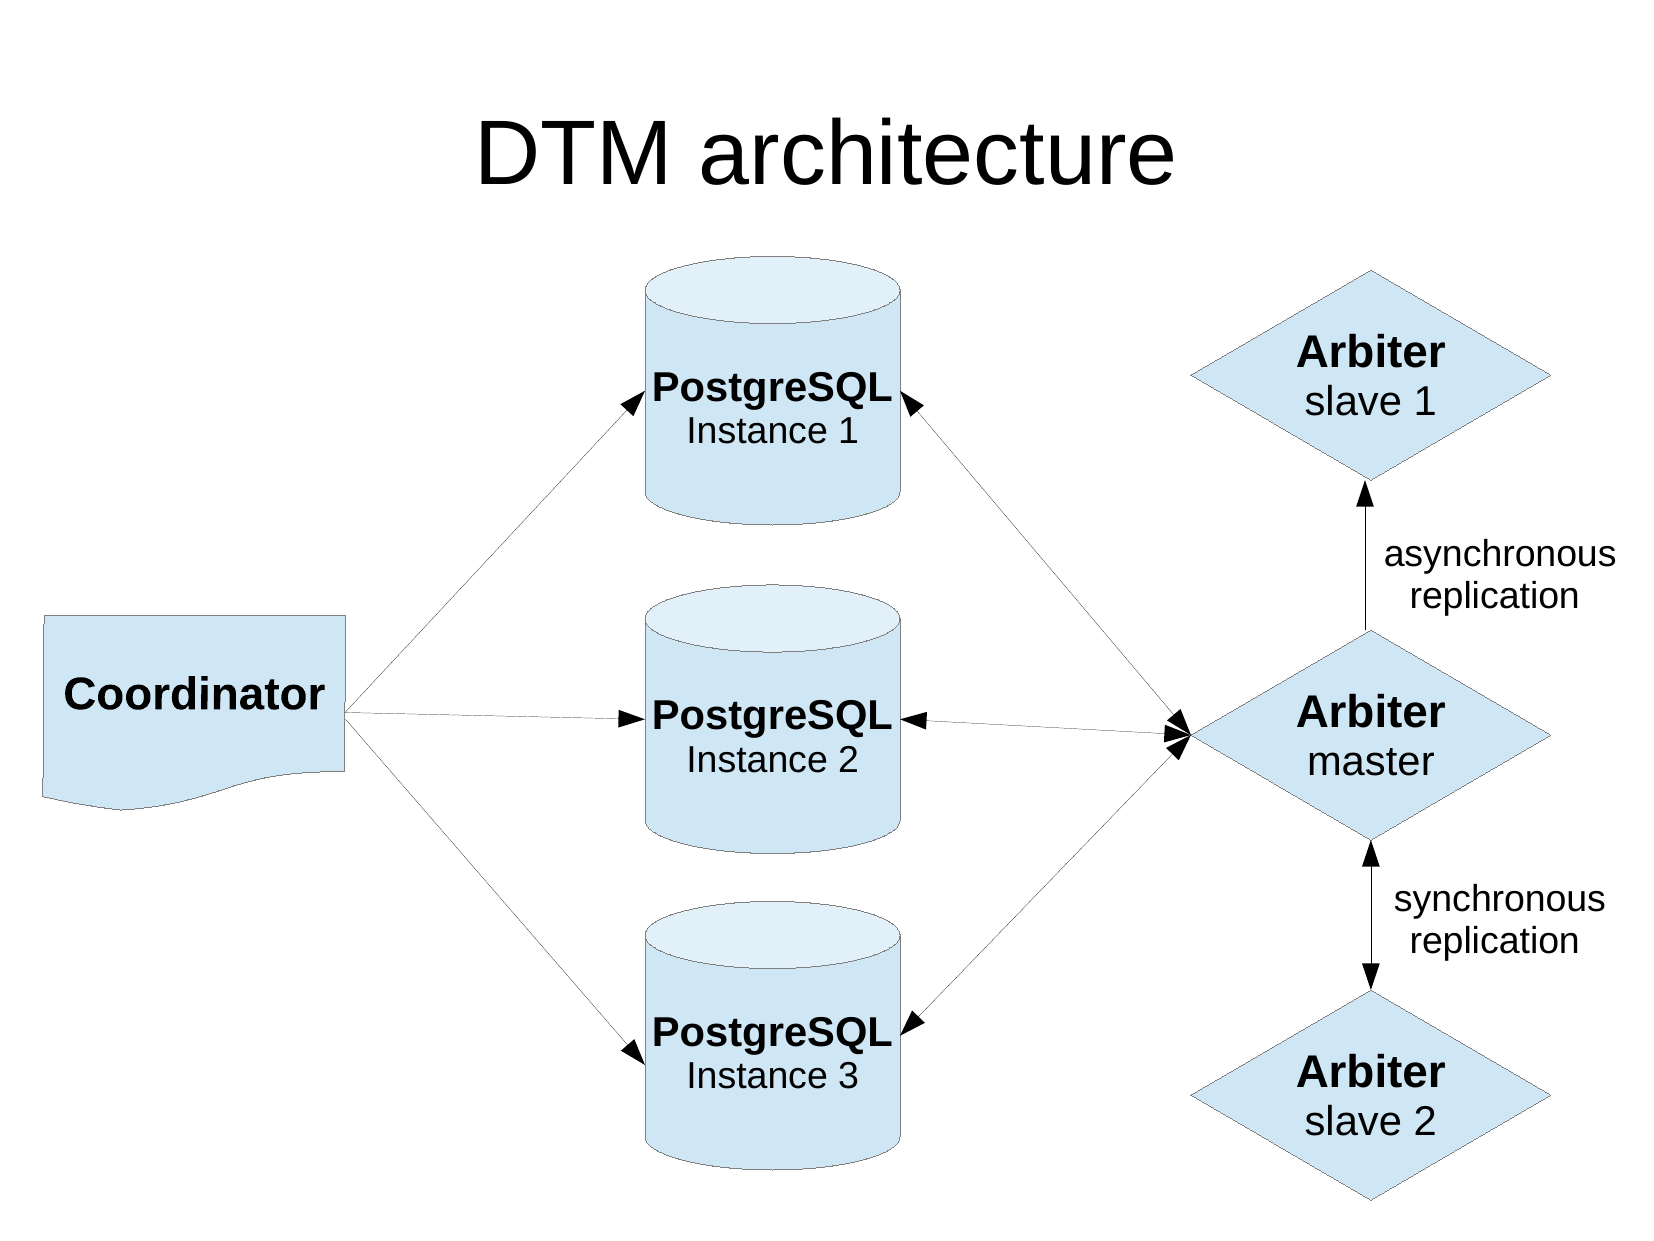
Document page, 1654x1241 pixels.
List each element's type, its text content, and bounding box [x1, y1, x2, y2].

text_box asynchronous replication [1350, 525, 1651, 624]
text_box Arbiter slave 2 [1190, 990, 1551, 1201]
text_box PostgreSQL Instance 2 [645, 619, 901, 854]
title DTM architecture [82, 49, 1571, 257]
text_box Arbiter slave 1 [1190, 270, 1551, 481]
text_box synchronous replication [1350, 870, 1651, 969]
text_box PostgreSQL Instance 3 [645, 936, 901, 1171]
text_box Coordinator [42, 615, 346, 811]
text_box Arbiter master [1191, 630, 1551, 840]
text_box PostgreSQL Instance 1 [645, 291, 901, 526]
